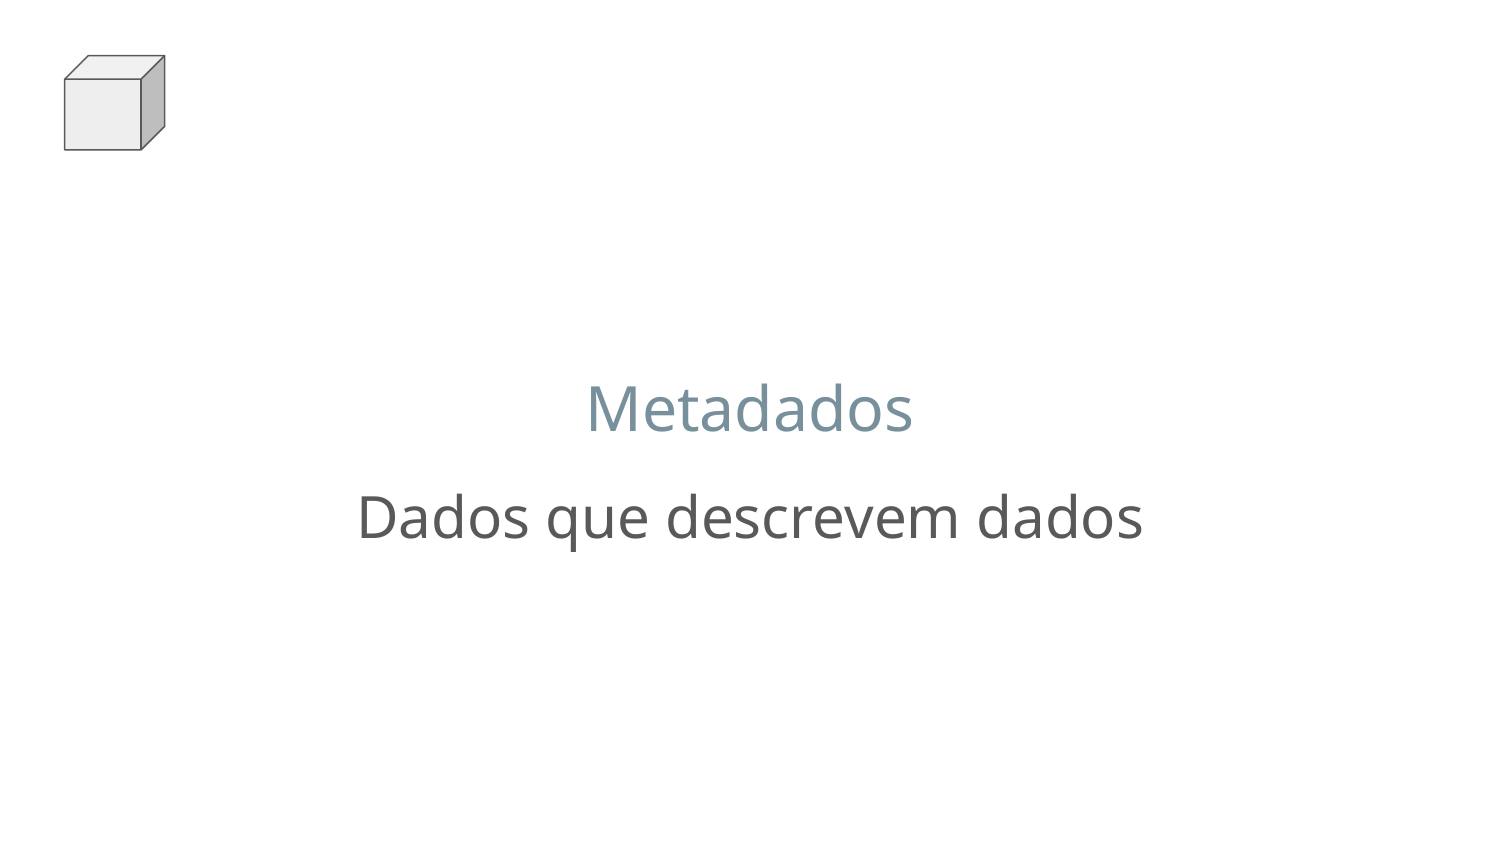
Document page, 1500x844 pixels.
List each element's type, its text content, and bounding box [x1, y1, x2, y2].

title Metadados [51, 122, 1449, 459]
subtitle Dados que descrevem dados [51, 464, 1449, 595]
text_box [65, 57, 165, 150]
